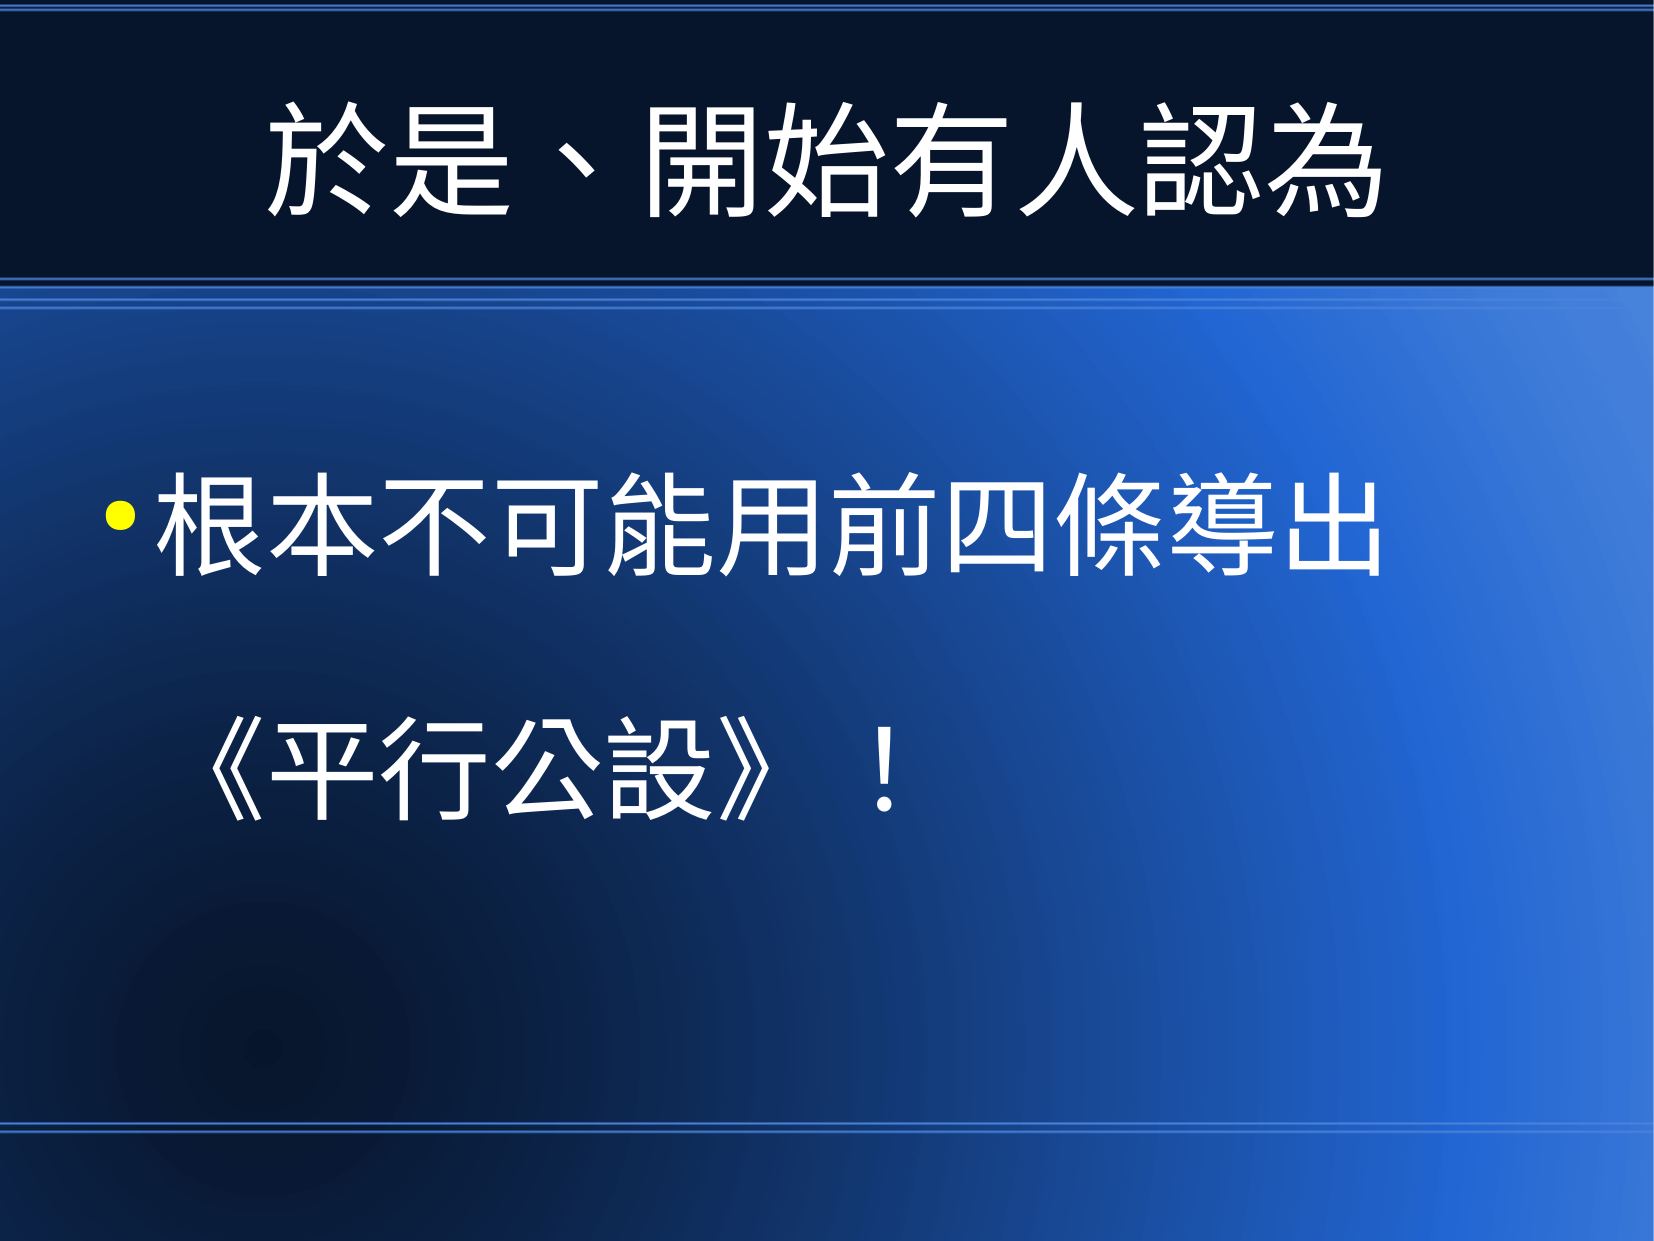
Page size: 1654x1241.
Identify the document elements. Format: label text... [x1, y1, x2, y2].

list 根本不可能用前四條導出《平行公設》！ [82, 355, 1571, 1241]
picture [0, 0, 1654, 1241]
title 於是、開始有人認為 [82, 49, 1571, 257]
